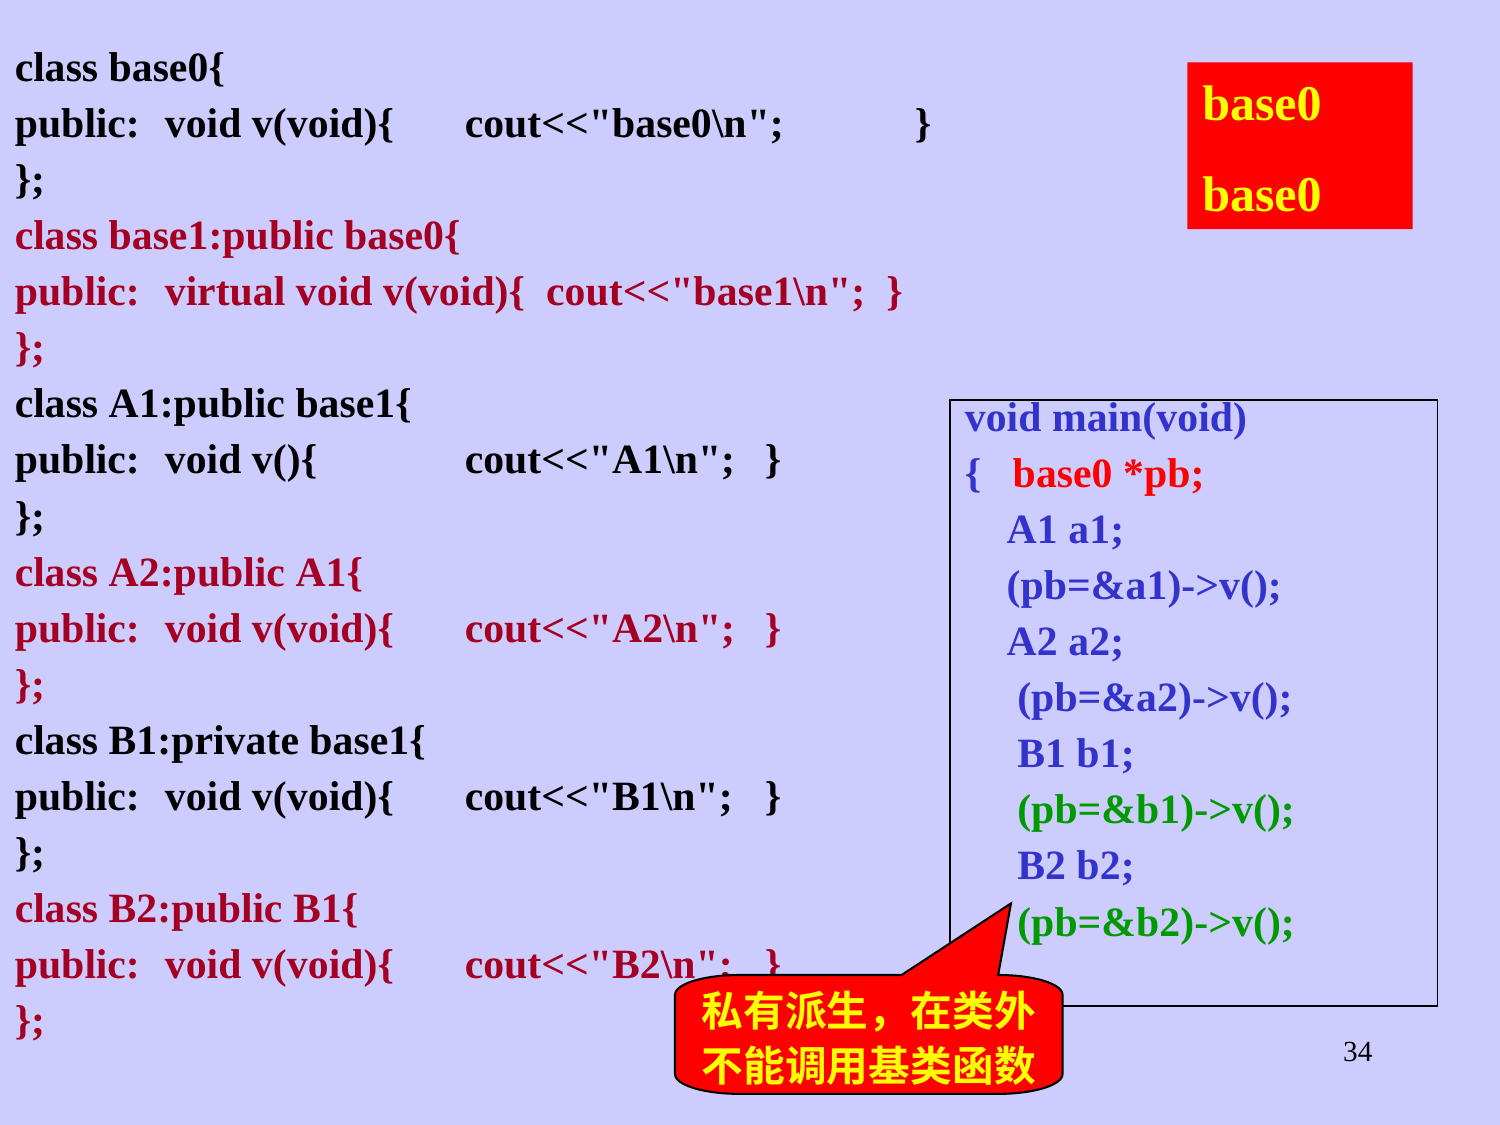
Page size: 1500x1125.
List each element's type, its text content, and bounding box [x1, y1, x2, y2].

text_box 私有派生，在类外不能调用基类函数 [675, 903, 1063, 1094]
text_box class base0{ public: void v(void){ cout<<"base0\n"; } }; class base1:public base0{ public: virtual void v(void){ cout<<"base1\n"; } }; class A1:public base1{ public: void v(){ cout<<"A1\n"; } }; class A2:public A1{ public: void v(void){ cout<<"A2\n"; } }; class B1:private base1{ public: void v(void){ cout<<"B1\n"; } }; class B2:public B1{ public: void v(void){ cout<<"B2\n"; } }; [0, 50, 1101, 1049]
text_box void main(void) { base0 *pb; A1 a1; (pb=&a1)->v(); A2 a2; (pb=&a2)->v(); B1 b1; (pb=&b1)->v(); B2 b2; (pb=&b2)->v(); } [949, 399, 1438, 1006]
text_box base0 base0 [1187, 62, 1413, 230]
text_box <编号> [1074, 1025, 1388, 1101]
